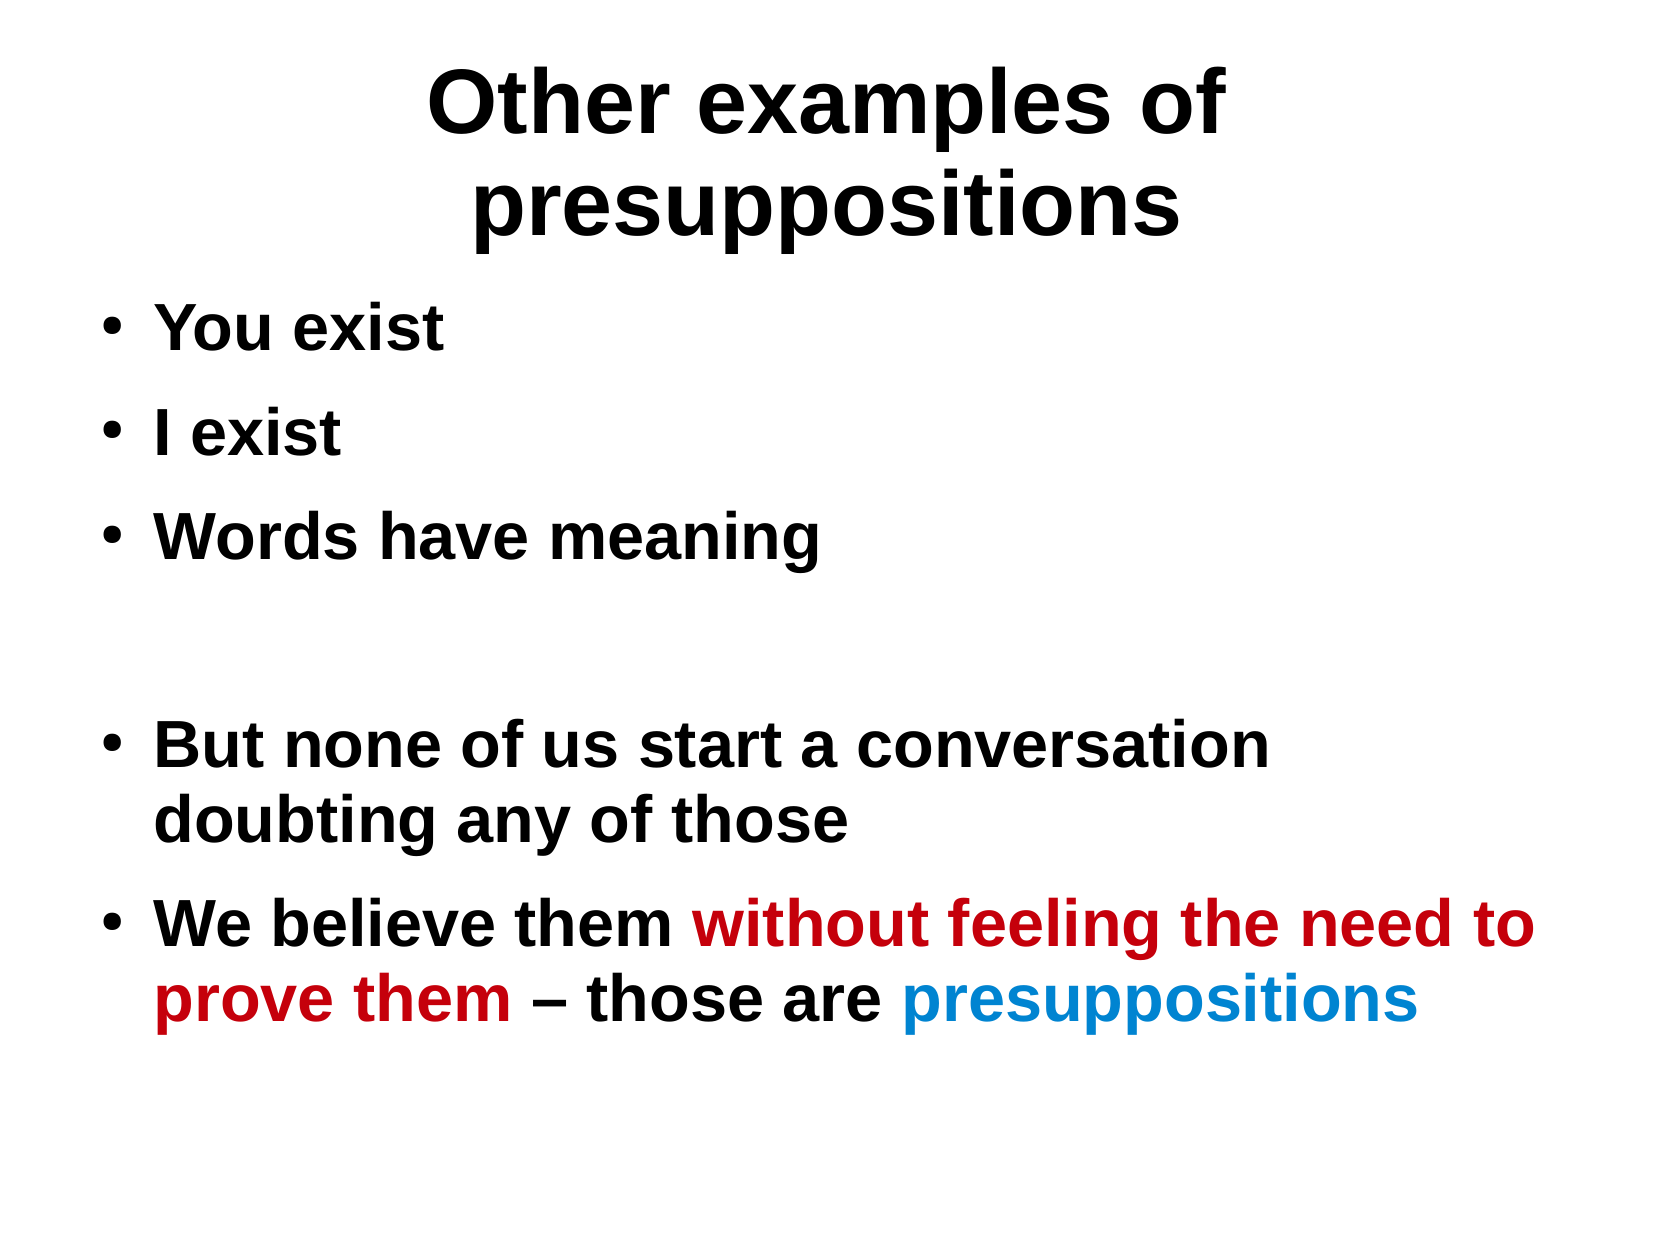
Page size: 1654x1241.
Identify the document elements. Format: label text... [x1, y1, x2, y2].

list You exist I exist Words have meaning But none of us start a conversation doubting any of those We believe them without feeling the need to prove them – those are presuppositions [82, 290, 1571, 1109]
title Other examples of presuppositions [82, 49, 1571, 257]
